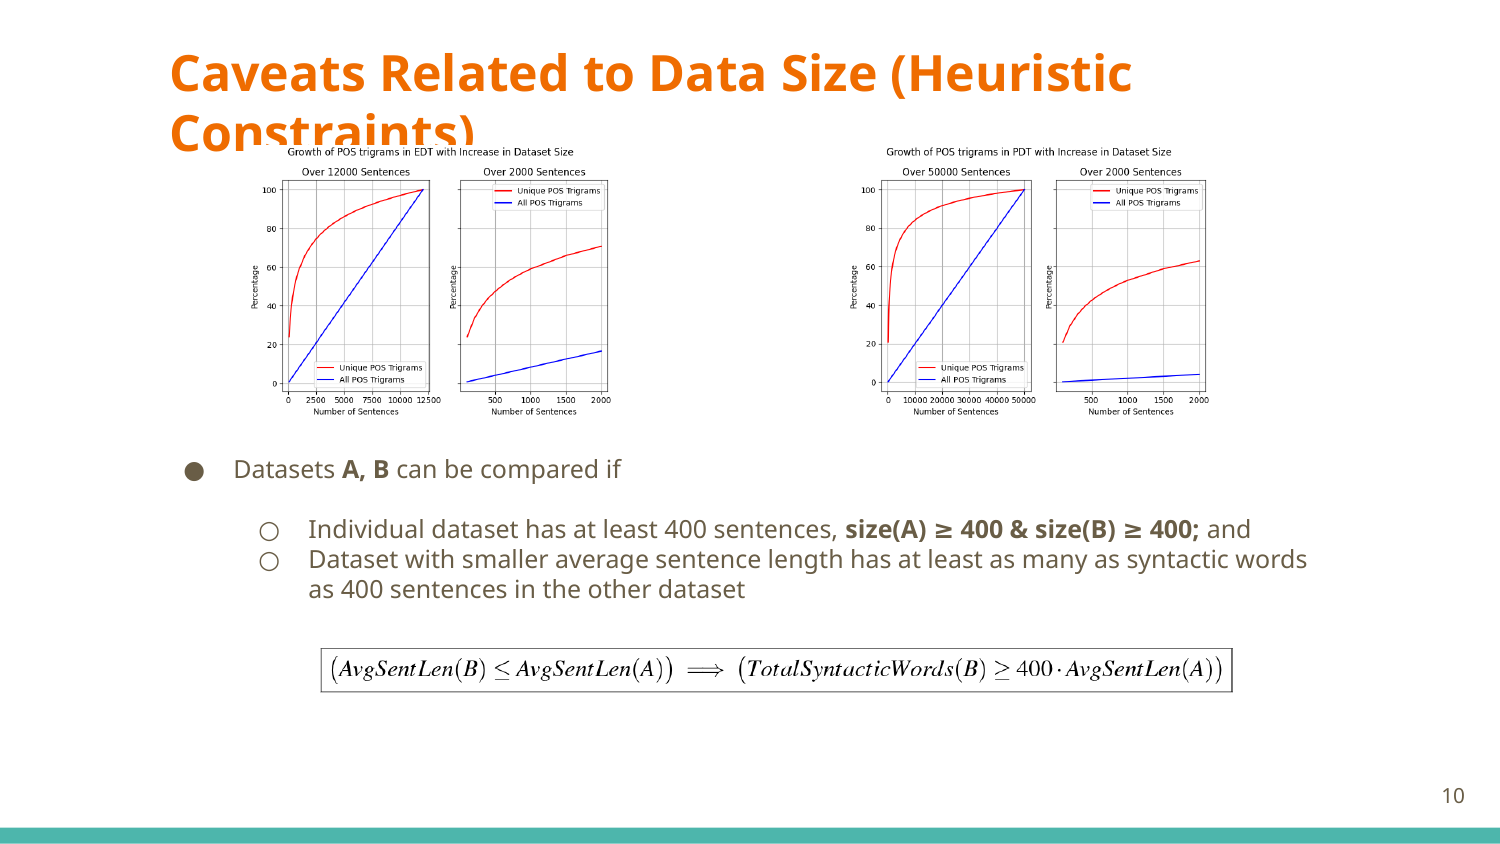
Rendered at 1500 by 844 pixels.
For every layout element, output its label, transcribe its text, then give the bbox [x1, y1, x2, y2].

list Datasets A, B can be compared if Individual dataset has at least 400 sentences, size(A) ≥ 400 & size(B) ≥ 400; and Dataset with smaller average sentence length has at least as many as syntactic words as 400 sentences in the other dataset [143, 438, 1335, 765]
picture [314, 641, 1238, 699]
picture [248, 145, 613, 419]
title Caveats Related to Data Size (Heuristic Constraints) [154, 26, 1401, 92]
slide_number <number> [1389, 764, 1480, 830]
picture [847, 145, 1211, 419]
